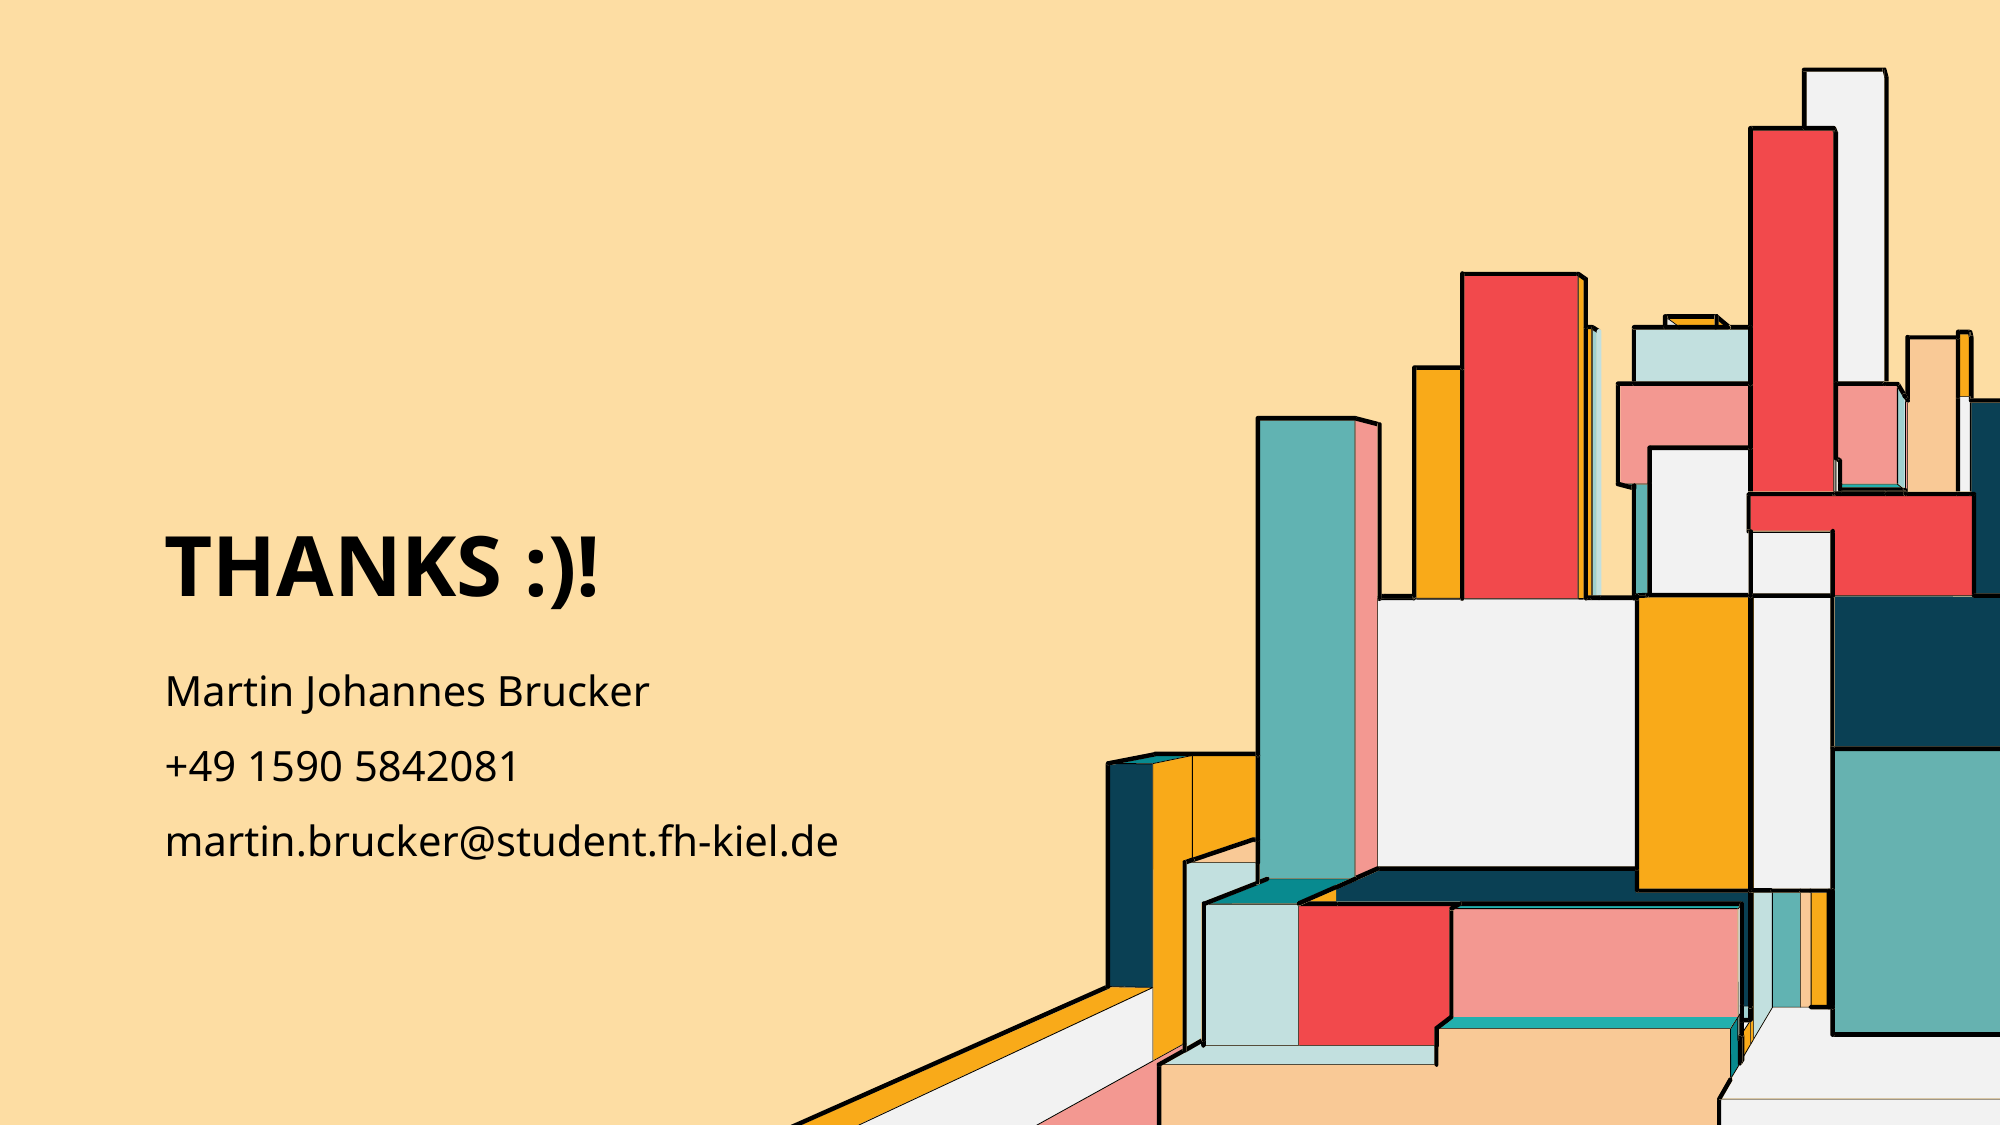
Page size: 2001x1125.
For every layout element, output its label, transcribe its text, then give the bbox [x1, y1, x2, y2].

title Thanks :)! [149, 82, 1097, 622]
list Martin Johannes Brucker +49 1590 5842081 martin.brucker@student.fh-kiel.de [149, 657, 1101, 1043]
